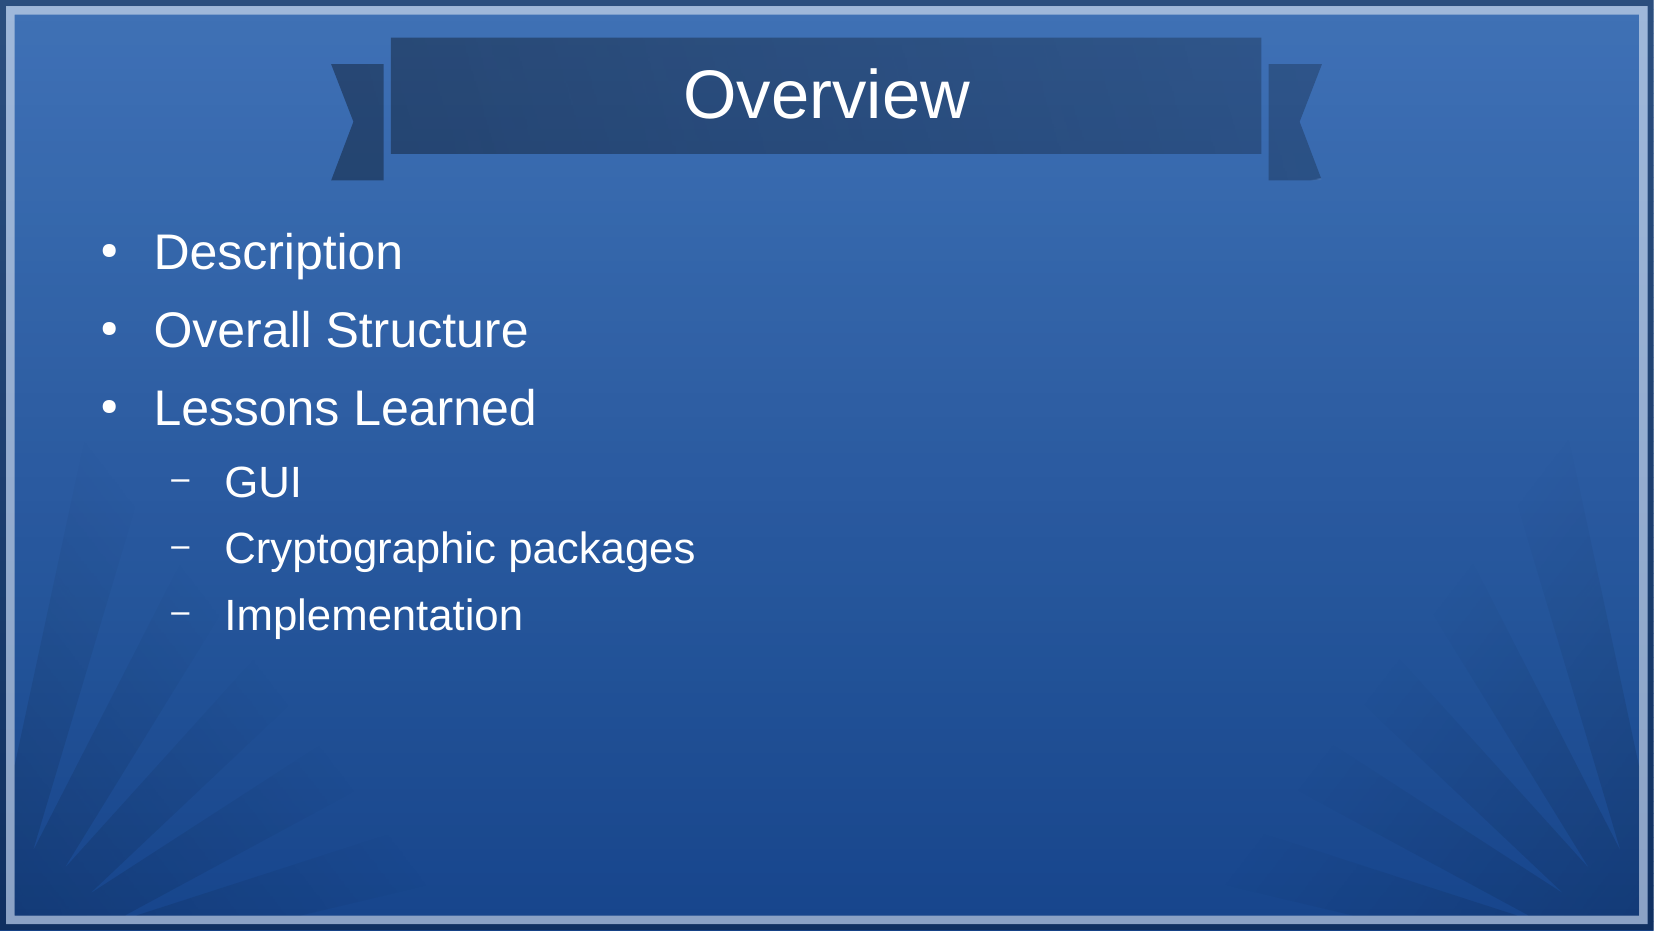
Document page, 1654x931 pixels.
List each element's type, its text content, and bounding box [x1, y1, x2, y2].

list Description Overall Structure Lessons Learned GUI Cryptographic packages Implementation [82, 224, 1571, 848]
title Overview [389, 35, 1264, 154]
